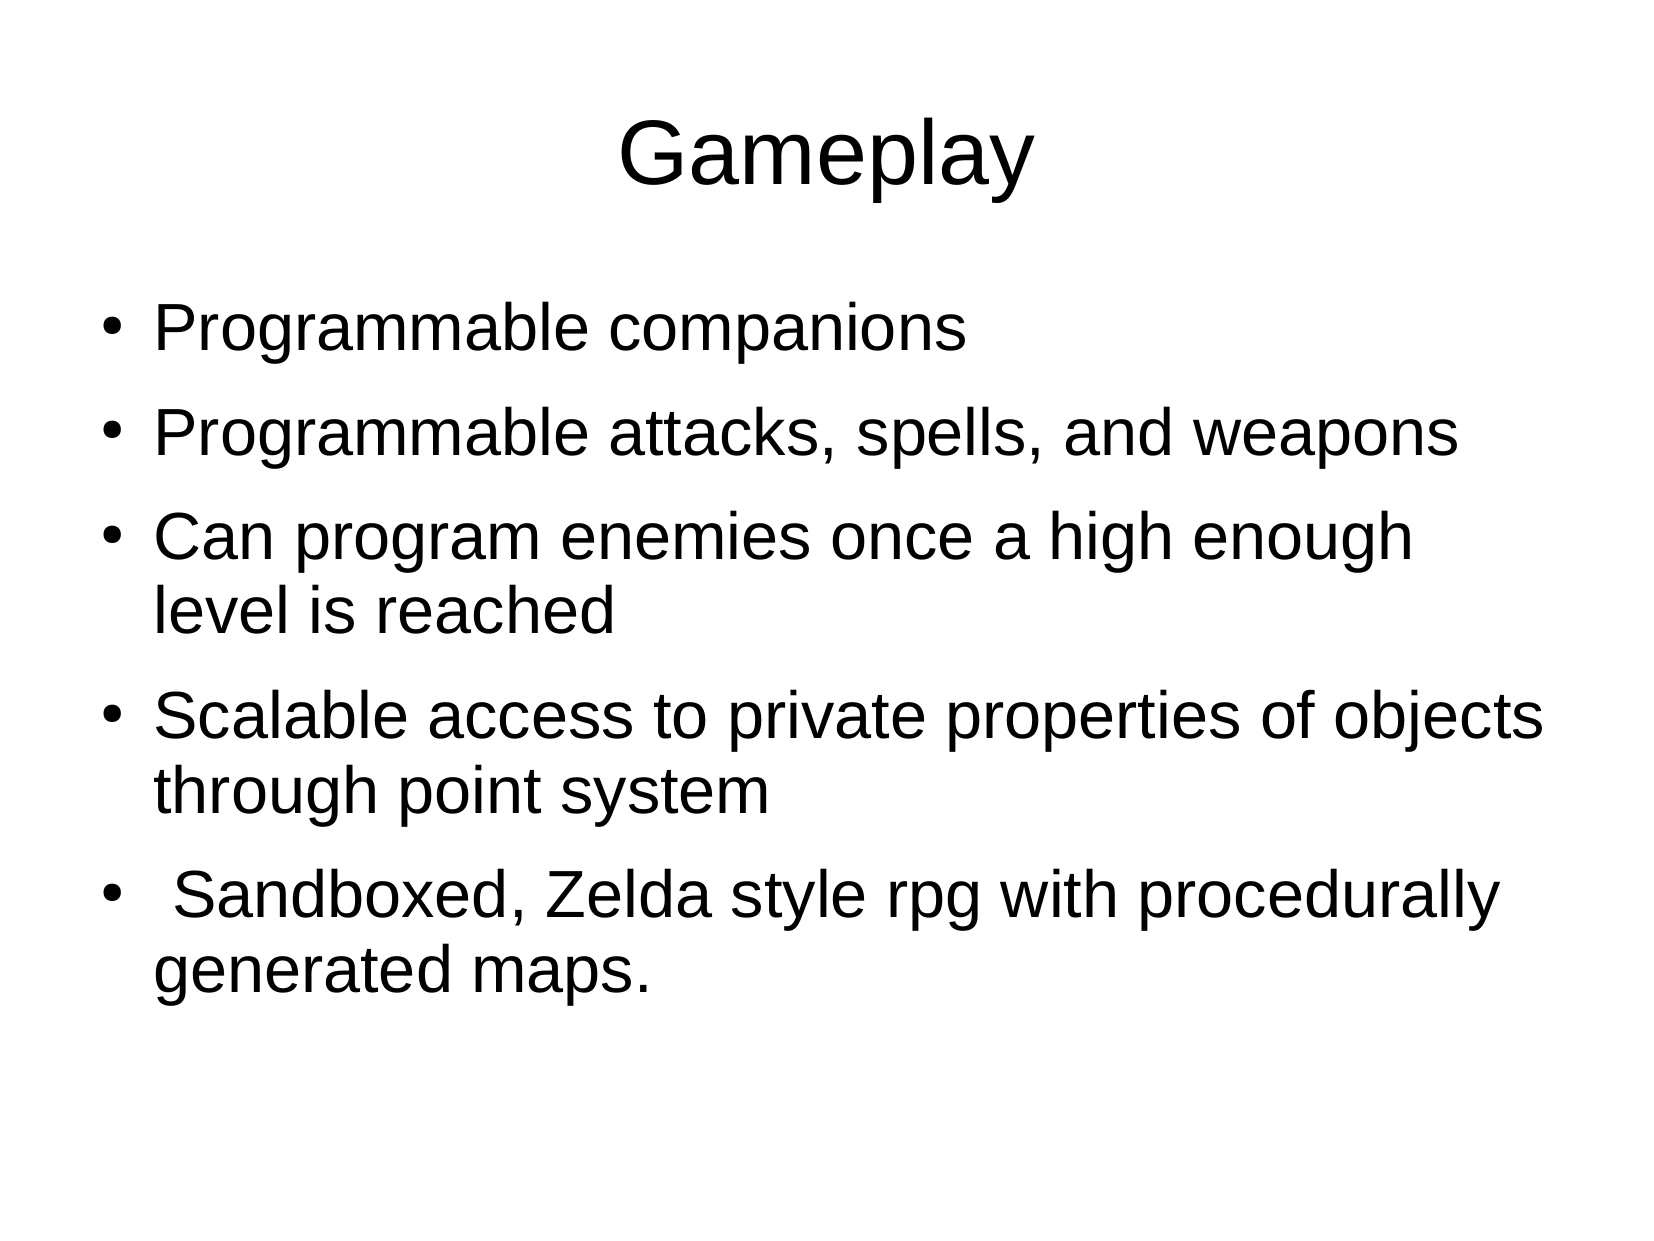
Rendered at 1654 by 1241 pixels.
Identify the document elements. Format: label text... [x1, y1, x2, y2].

list Programmable companions Programmable attacks, spells, and weapons Can program enemies once a high enough level is reached Scalable access to private properties of objects through point system Sandboxed, Zelda style rpg with procedurally generated maps. [82, 290, 1571, 1010]
title Gameplay [82, 49, 1571, 257]
